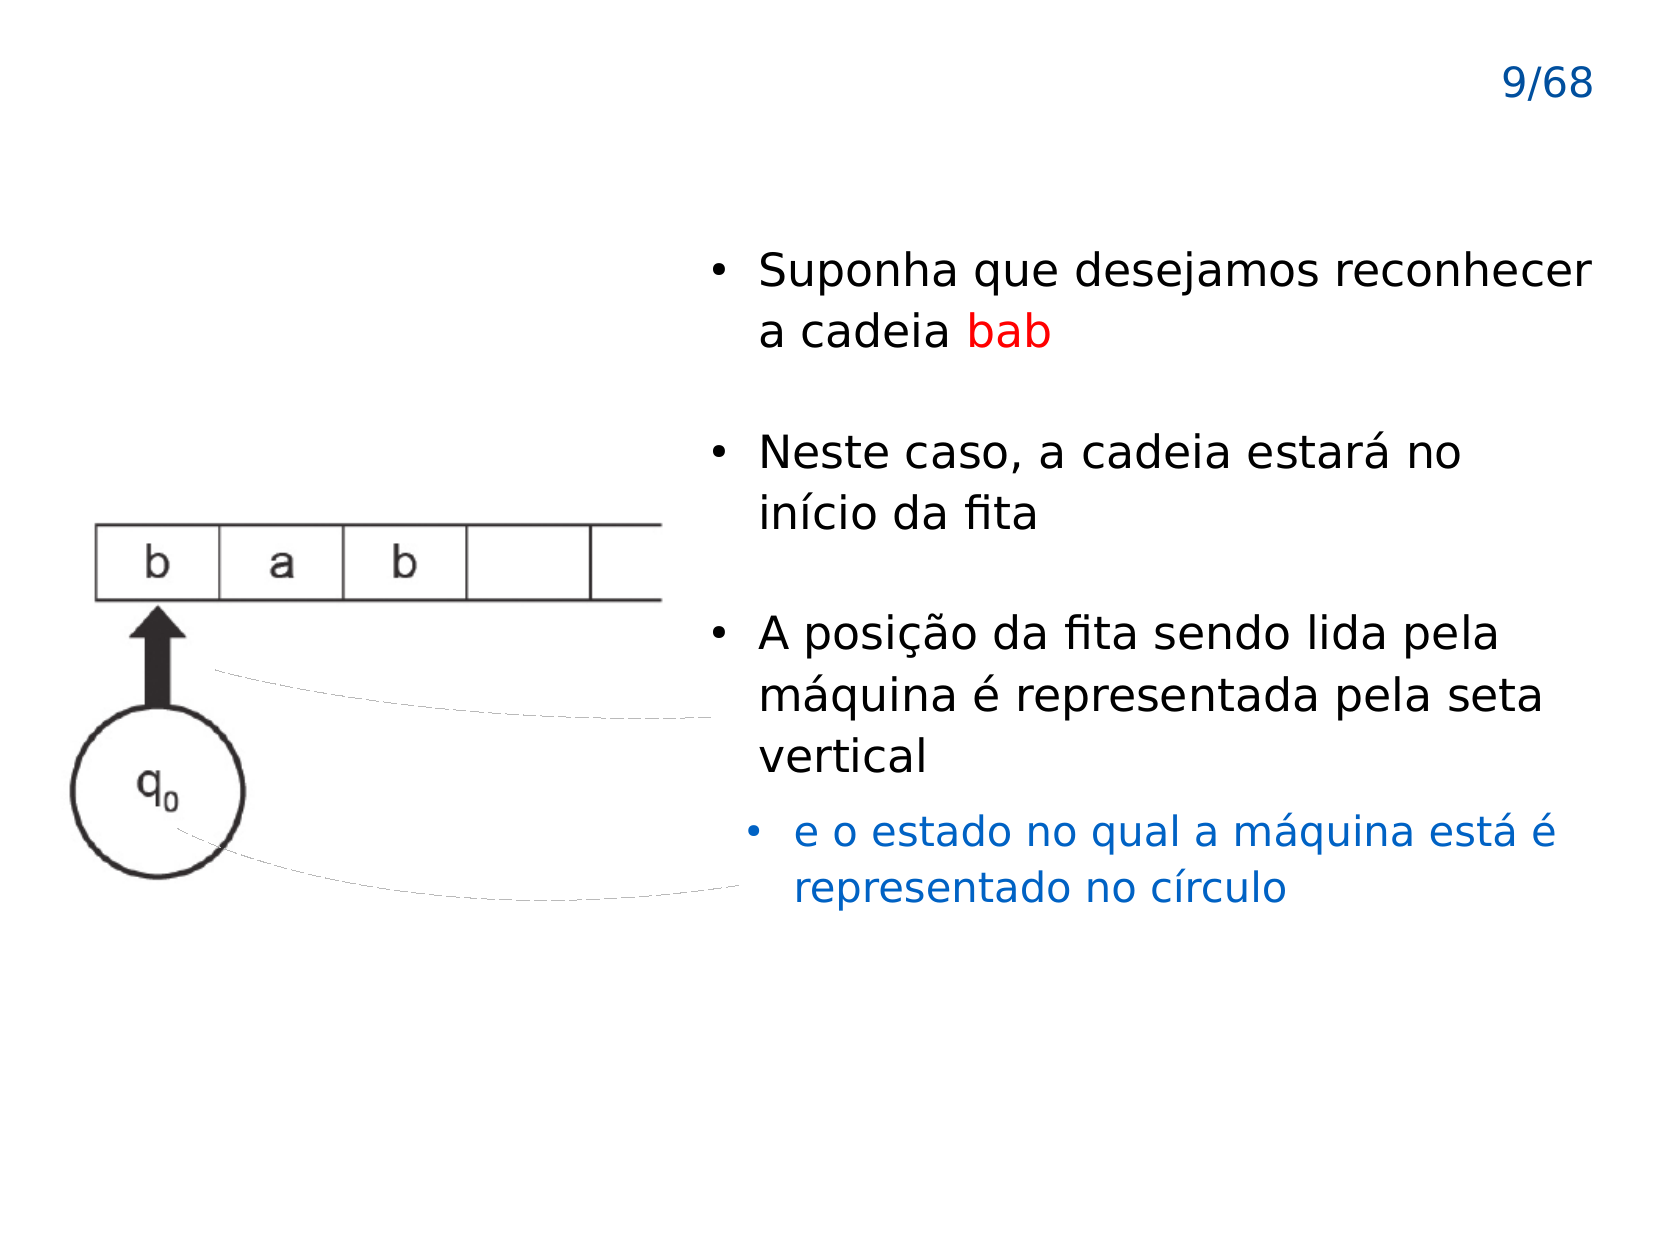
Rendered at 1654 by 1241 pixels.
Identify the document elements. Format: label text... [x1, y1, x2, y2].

picture [59, 514, 669, 888]
list Suponha que desejamos reconhecer a cadeia bab Neste caso, a cadeia estará no início da fita A posição da fita sendo lida pela máquina é representada pela seta vertical e o estado no qual a máquina está é representado no círculo [710, 236, 1595, 1182]
